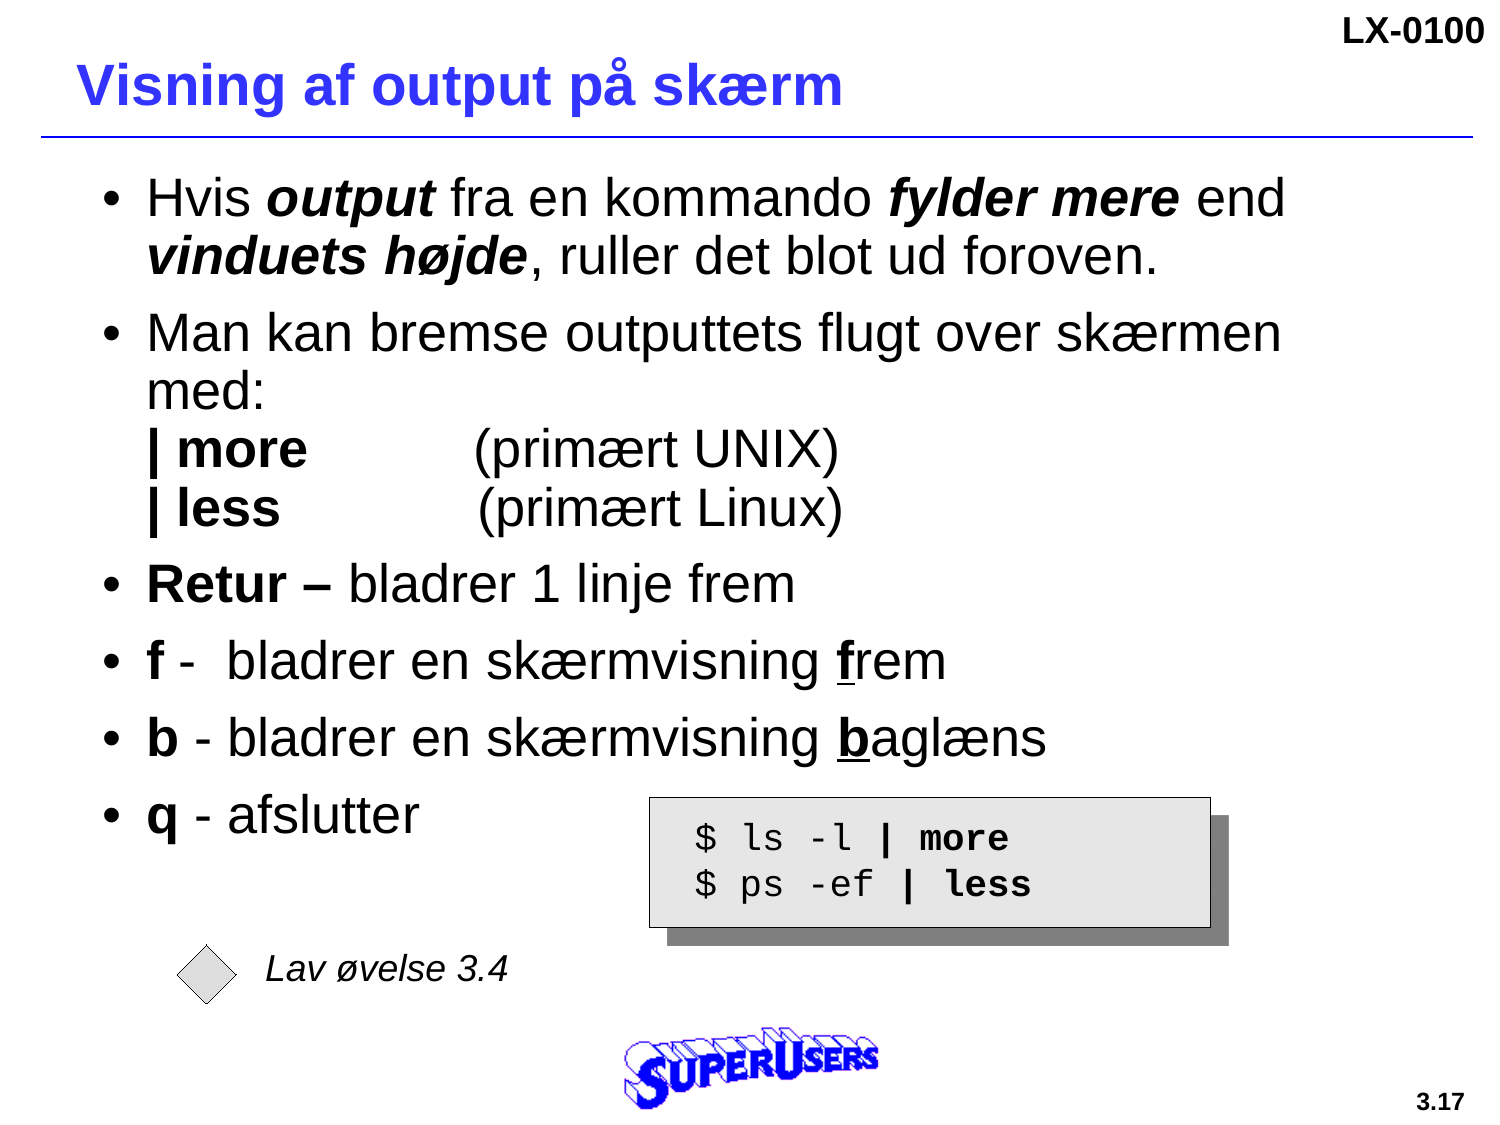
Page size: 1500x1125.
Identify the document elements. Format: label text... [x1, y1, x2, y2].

text_box $ ls -l | more $ ps -ef | less [649, 797, 1211, 928]
title Visning af output på skærm [76, 39, 1424, 126]
list Hvis output fra en kommando fylder mere end vinduets højde, ruller det blot ud foroven. Man kan bremse outputtets flugt over skærmen med: | more (primært UNIX) | less (primært Linux) Retur – bladrer 1 linje frem f - bladrer en skærmvisning frem b - bladrer en skærmvisning baglæns q - afslutter [88, 162, 1398, 855]
picture [620, 1023, 880, 1111]
text_box Lav øvelse 3.4 [265, 944, 709, 1002]
text_box [177, 944, 237, 1004]
